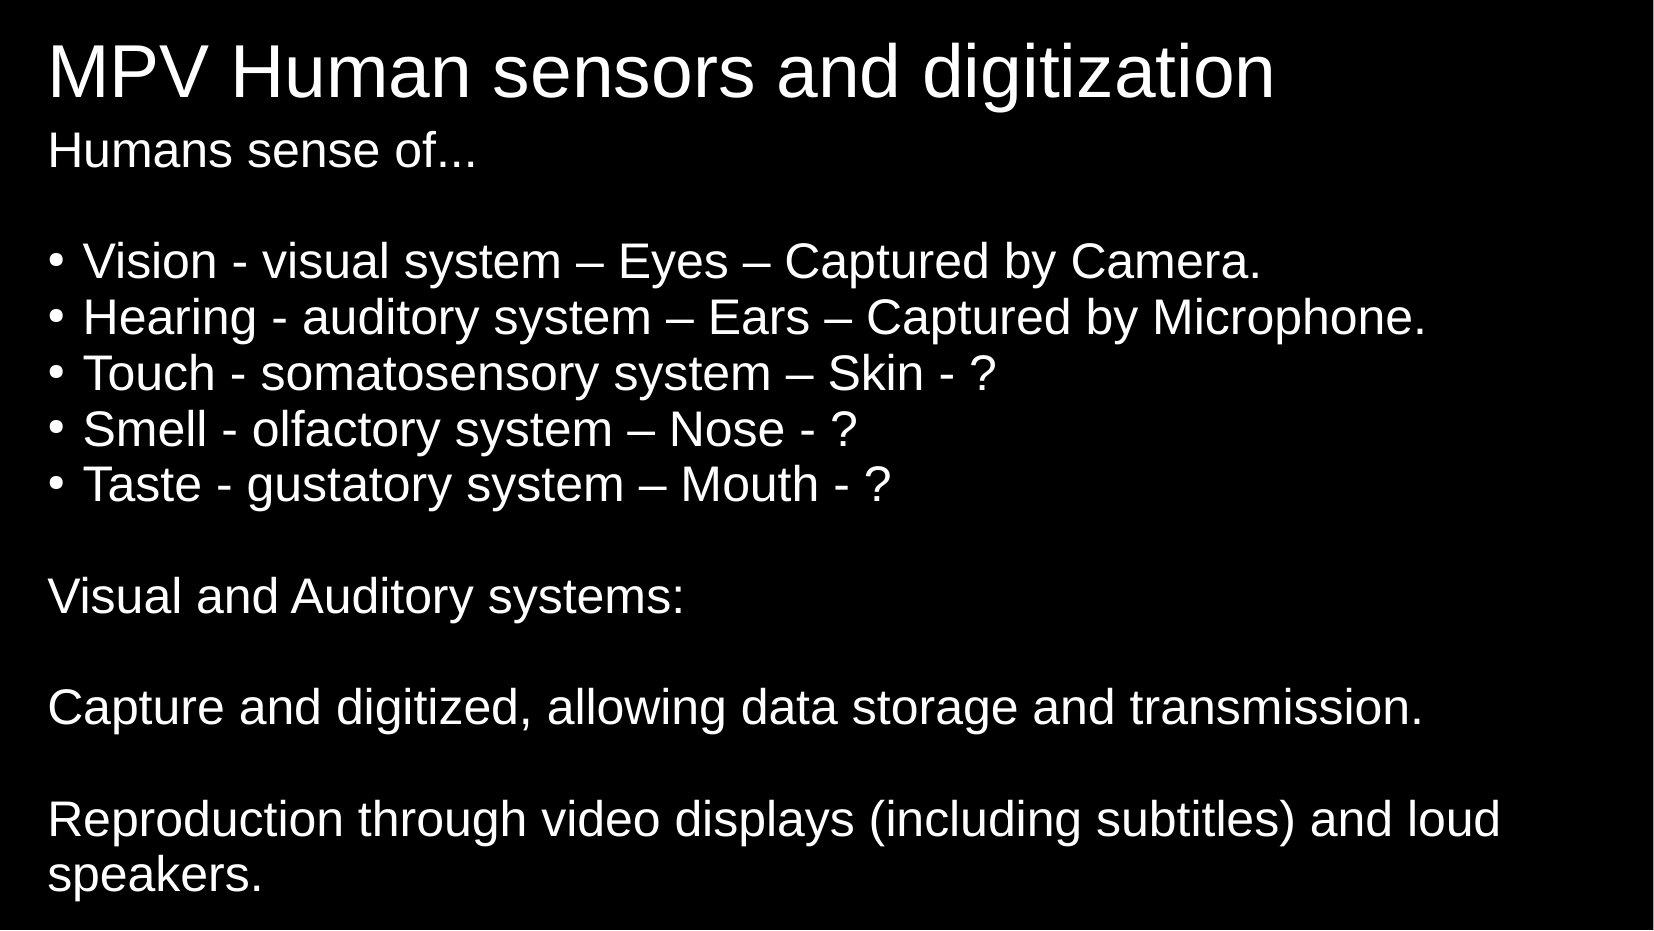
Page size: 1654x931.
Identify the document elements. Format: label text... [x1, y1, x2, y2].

subtitle Humans sense of... Vision - visual system – Eyes – Captured by Camera. Hearing - auditory system – Ears – Captured by Microphone. Touch - somatosensory system – Skin - ? Smell - olfactory system – Nose - ? Taste - gustatory system – Mouth - ? Visual and Auditory systems: Capture and digitized, allowing data storage and transmission. Reproduction through video displays (including subtitles) and loud speakers. [47, 122, 1536, 903]
title MPV Human sensors and digitization [47, 29, 1630, 114]
